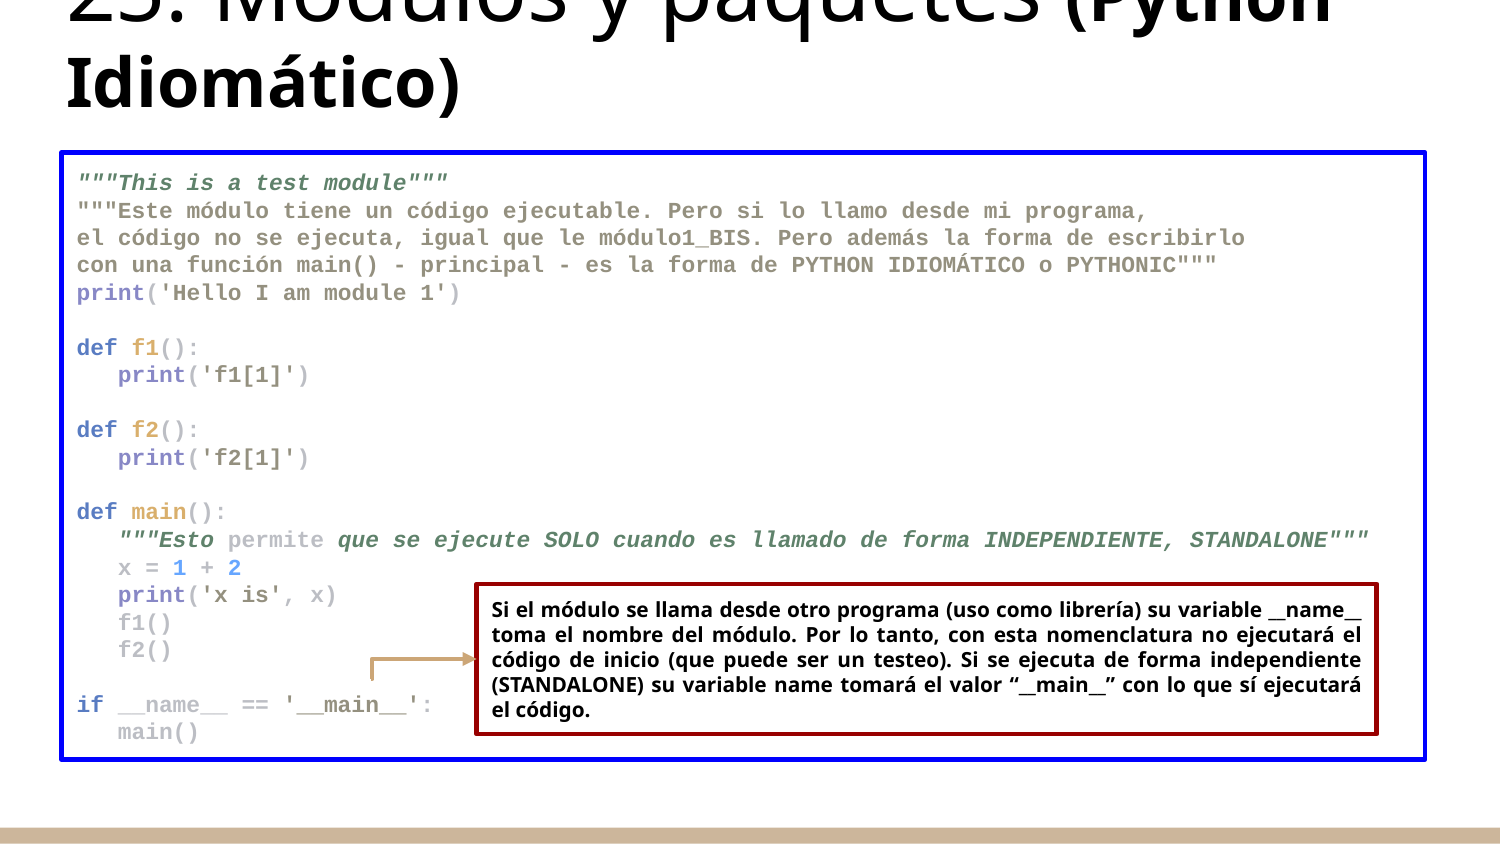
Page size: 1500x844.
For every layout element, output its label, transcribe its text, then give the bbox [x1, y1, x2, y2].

title 25. Módulos y paquetes (Python Idiomático) [51, 42, 1449, 136]
text_box """This is a test module""" """Este módulo tiene un código ejecutable. Pero si lo llamo desde mi programa, el código no se ejecuta, igual que le módulo1_BIS. Pero además la forma de escribirlo con una función main() - principal - es la forma de PYTHON IDIOMÁTICO o PYTHONIC""" print('Hello I am module 1') def f1(): print('f1[1]') def f2(): print('f2[1]') def main(): """Esto permite que se ejecute SOLO cuando es llamado de forma INDEPENDIENTE, STANDALONE""" x = 1 + 2 print('x is', x) f1() f2() if __name__ == '__main__': main() [61, 152, 1425, 760]
text_box Si el módulo se llama desde otro programa (uso como librería) su variable __name__ toma el nombre del módulo. Por lo tanto, con esta nomenclatura no ejecutará el código de inicio (que puede ser un testeo). Si se ejecuta de forma independiente (STANDALONE) su variable name tomará el valor “__main__” con lo que sí ejecutará el código. [476, 583, 1377, 735]
